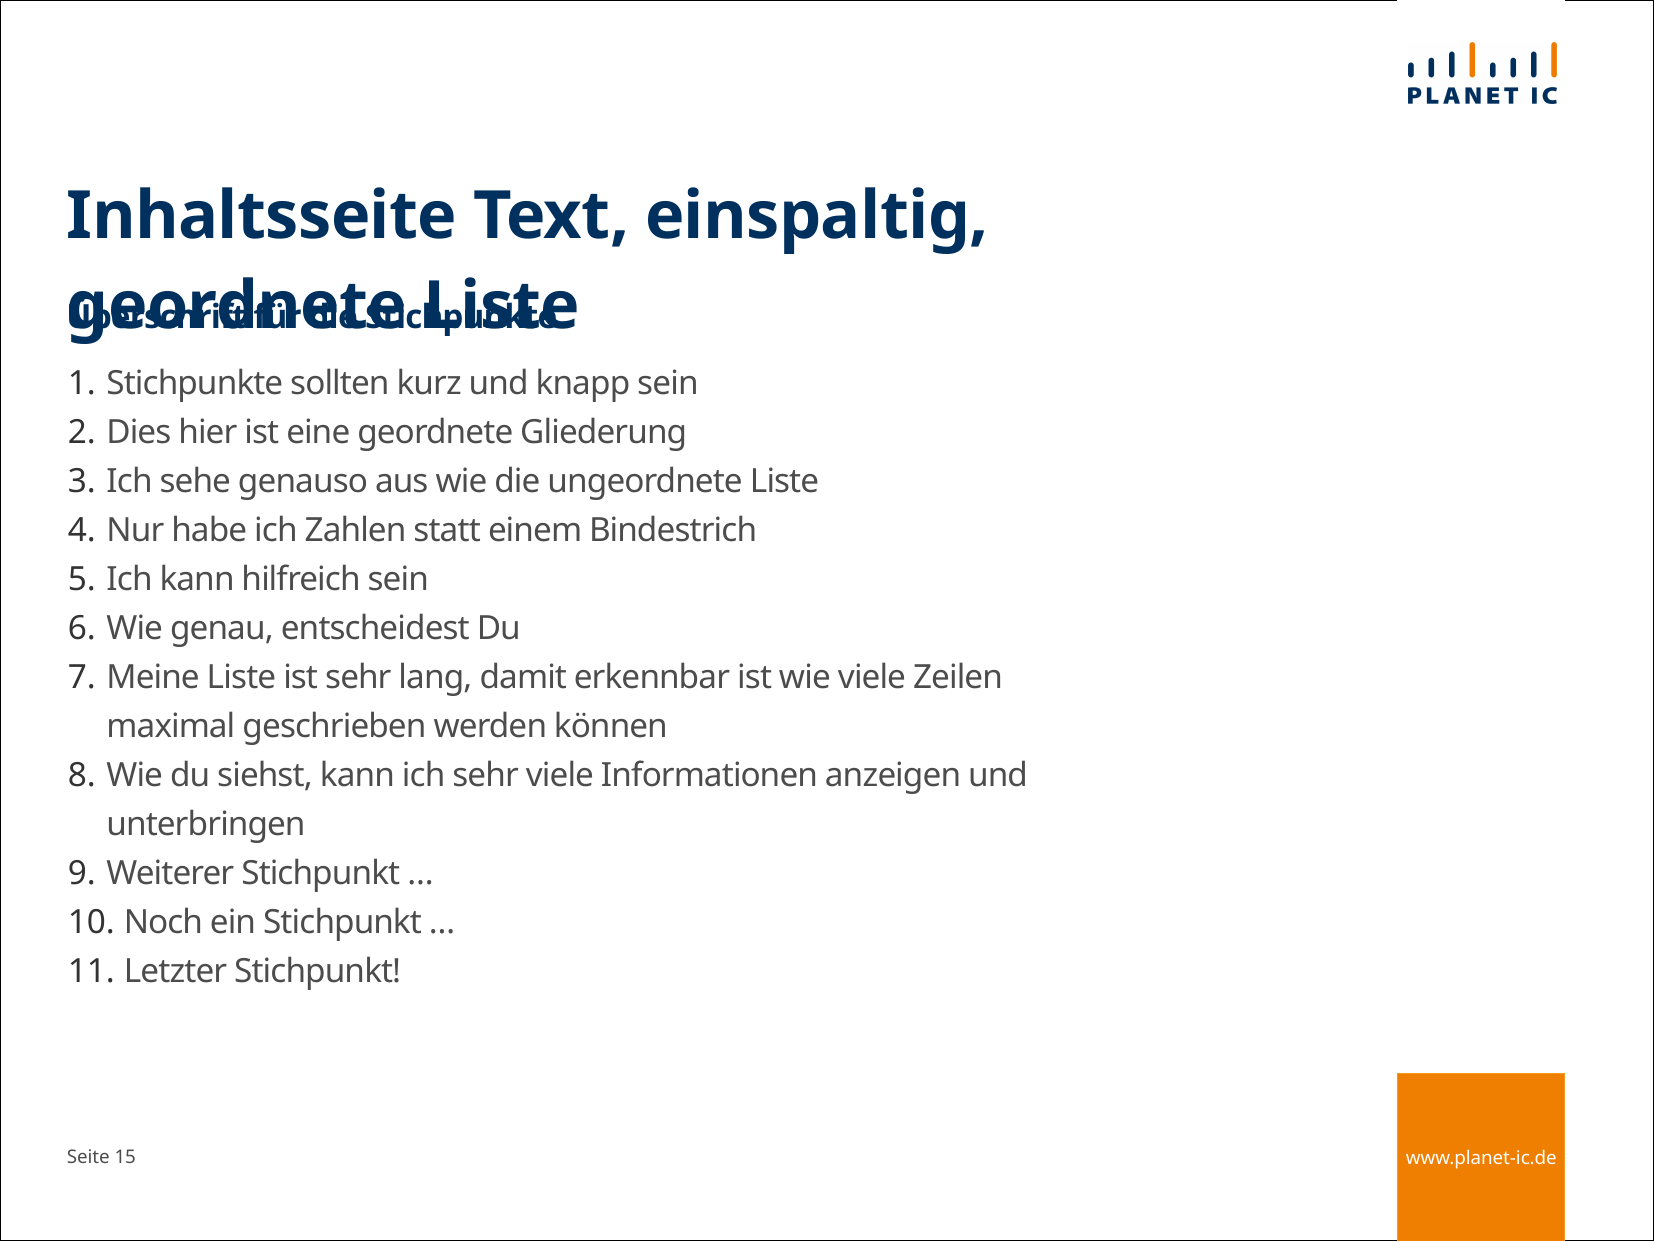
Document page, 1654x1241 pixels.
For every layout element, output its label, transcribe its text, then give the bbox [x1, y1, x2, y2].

text_box Inhaltsseite Text, einspaltig, geordnete Liste [66, 166, 1332, 231]
text_box Stichpunkte sollten kurz und knapp sein Dies hier ist eine geordnete Gliederung Ich sehe genauso aus wie die ungeordnete Liste Nur habe ich Zahlen statt einem Bindestrich Ich kann hilfreich sein Wie genau, entscheidest Du Meine Liste ist sehr lang, damit erkennbar ist wie viele Zeilen maximal geschrieben werden können Wie du siehst, kann ich sehr viele Informationen anzeigen und unterbringen Weiterer Stichpunkt … Noch ein Stichpunkt … Letzter Stichpunkt! [67, 354, 1036, 986]
picture [1408, 42, 1557, 104]
text_box Überschrift für die Stichpunkte [66, 288, 669, 339]
